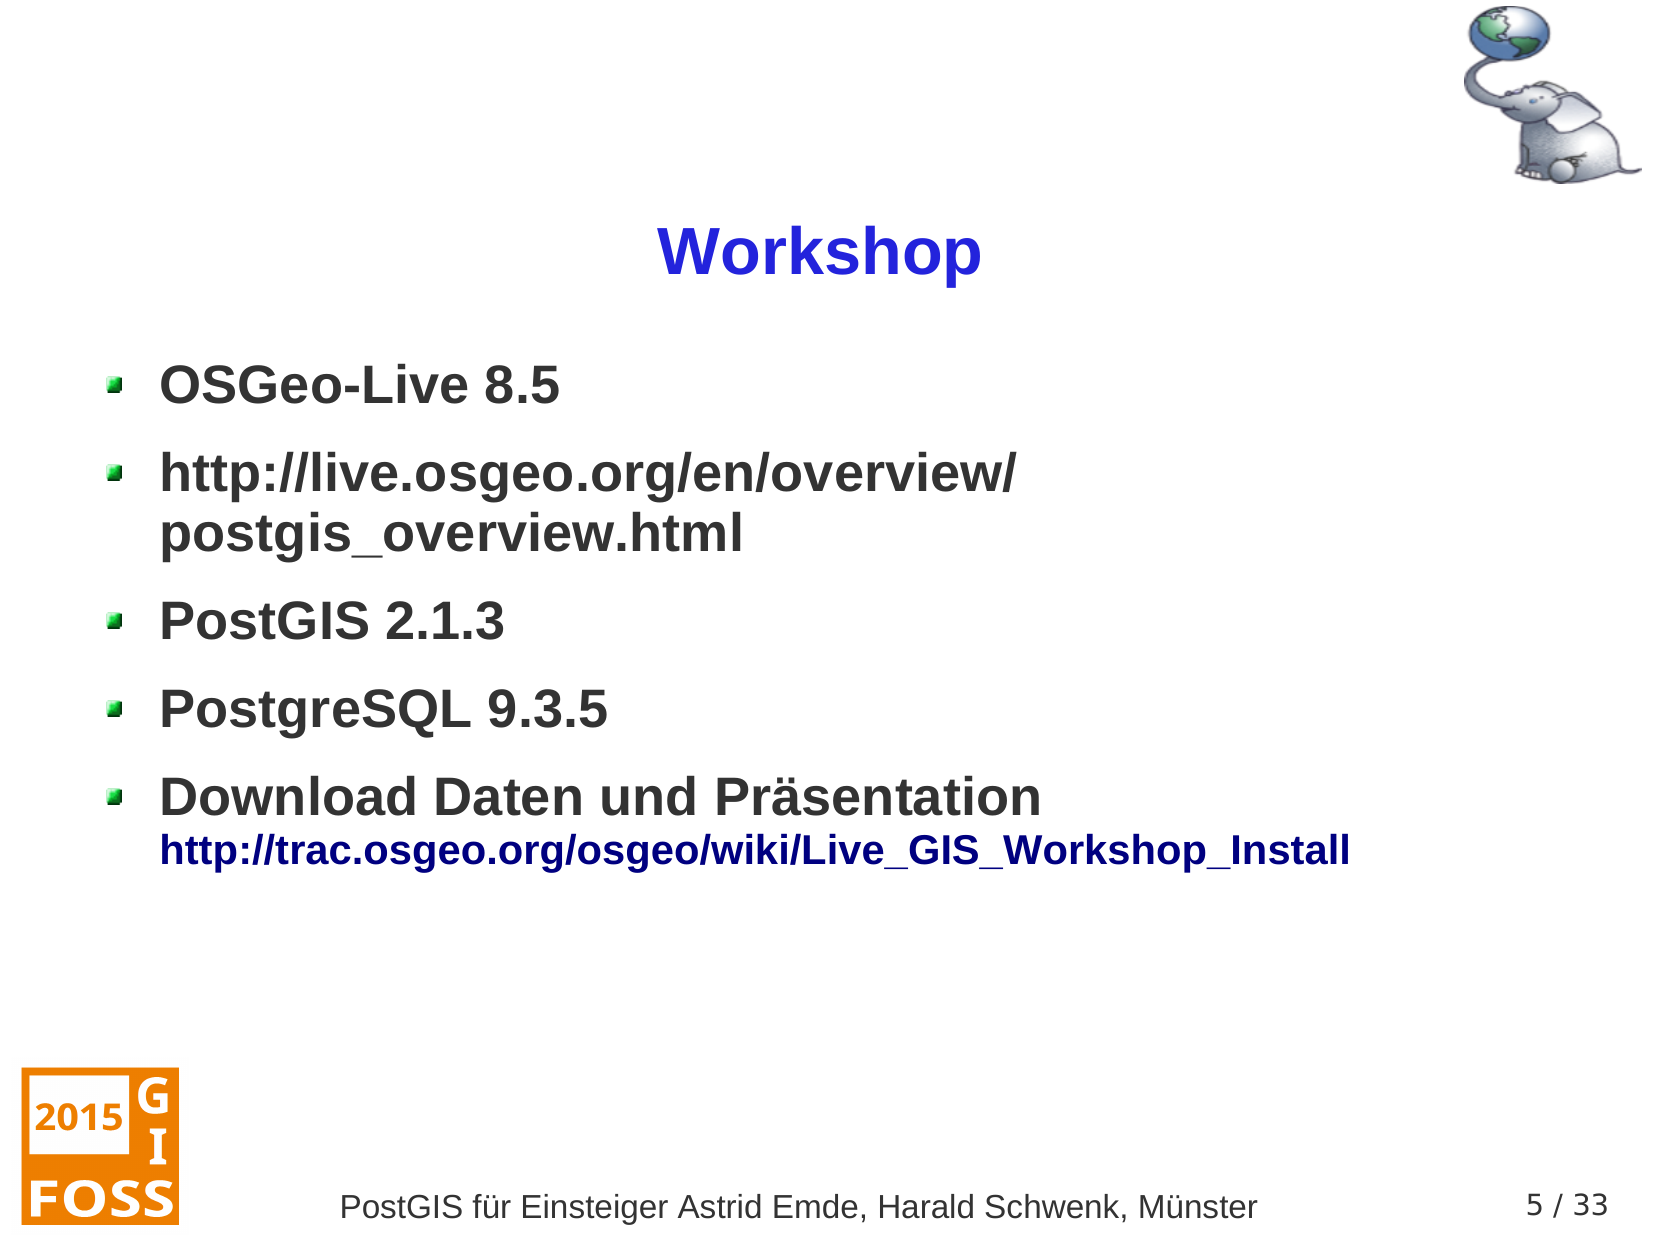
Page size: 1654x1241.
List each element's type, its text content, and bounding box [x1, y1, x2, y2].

picture [11, 1057, 189, 1235]
title Workshop [76, 177, 1565, 325]
list OSGeo-Live 8.5 http://live.osgeo.org/en/overview/postgis_overview.html PostGIS 2.1.3 PostgreSQL 9.3.5 Download Daten und Präsentation http://trac.osgeo.org/osgeo/wiki/Live_GIS_Workshop_Install [88, 354, 1577, 1173]
picture [1464, 6, 1642, 184]
